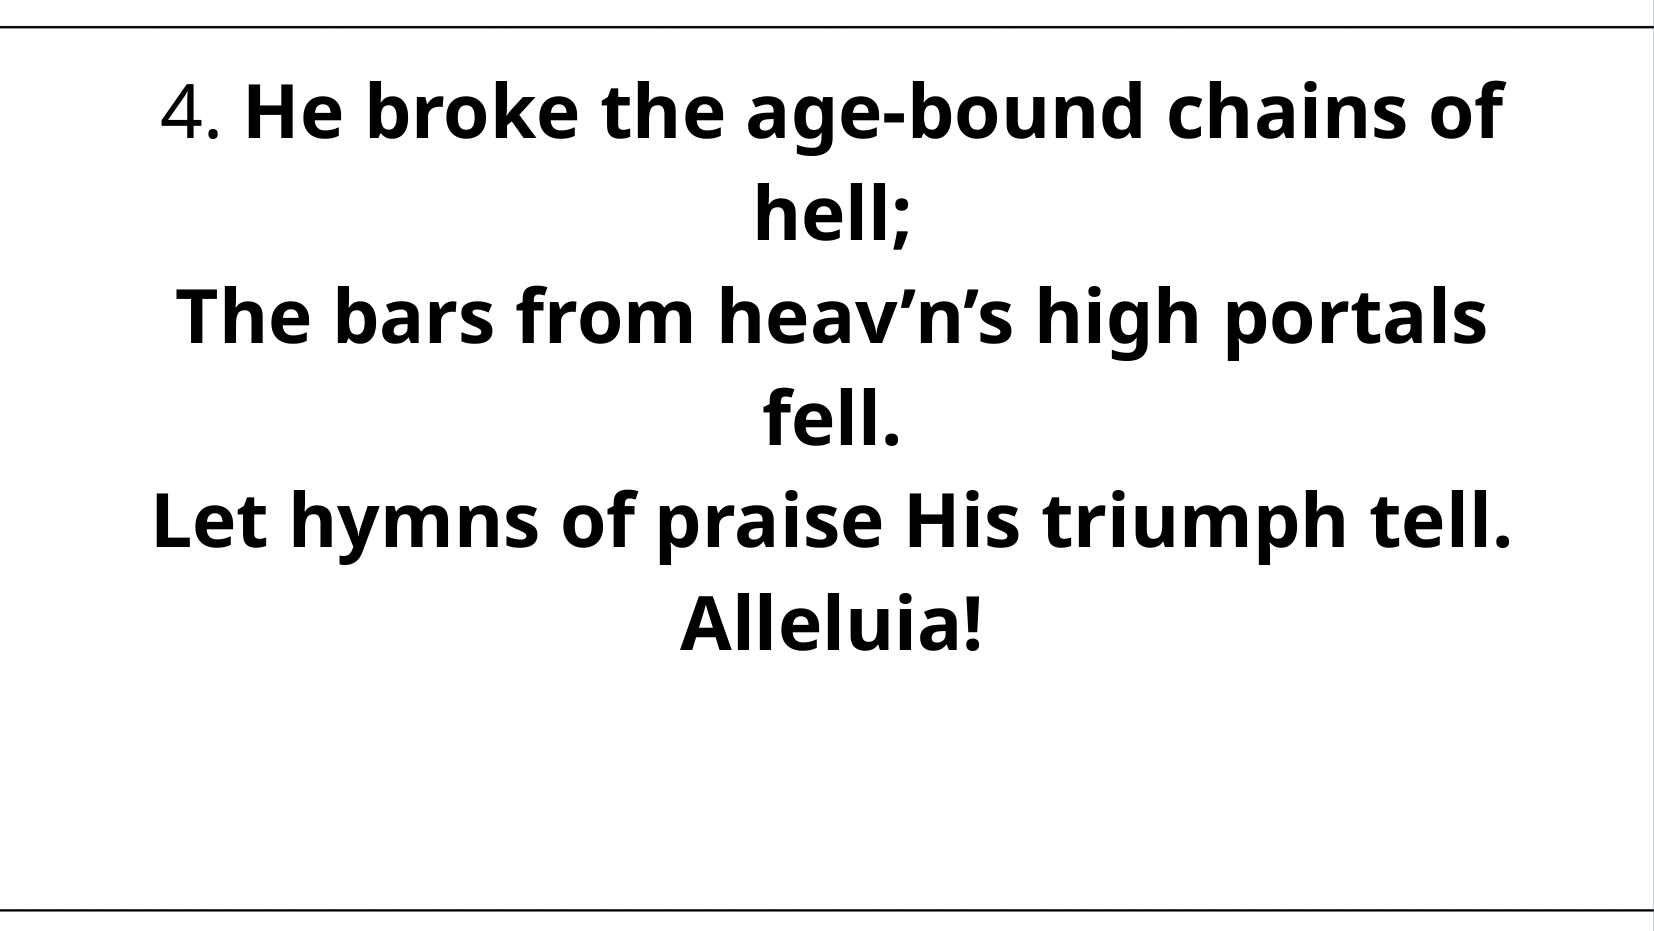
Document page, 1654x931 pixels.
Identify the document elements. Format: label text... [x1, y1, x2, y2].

picture [0, 0, 1654, 931]
text_box 4. He broke the age-bound chains of hell; The bars from heav’n’s high portals fell. Let hymns of praise His triumph tell. Alleluia! [90, 50, 1576, 466]
